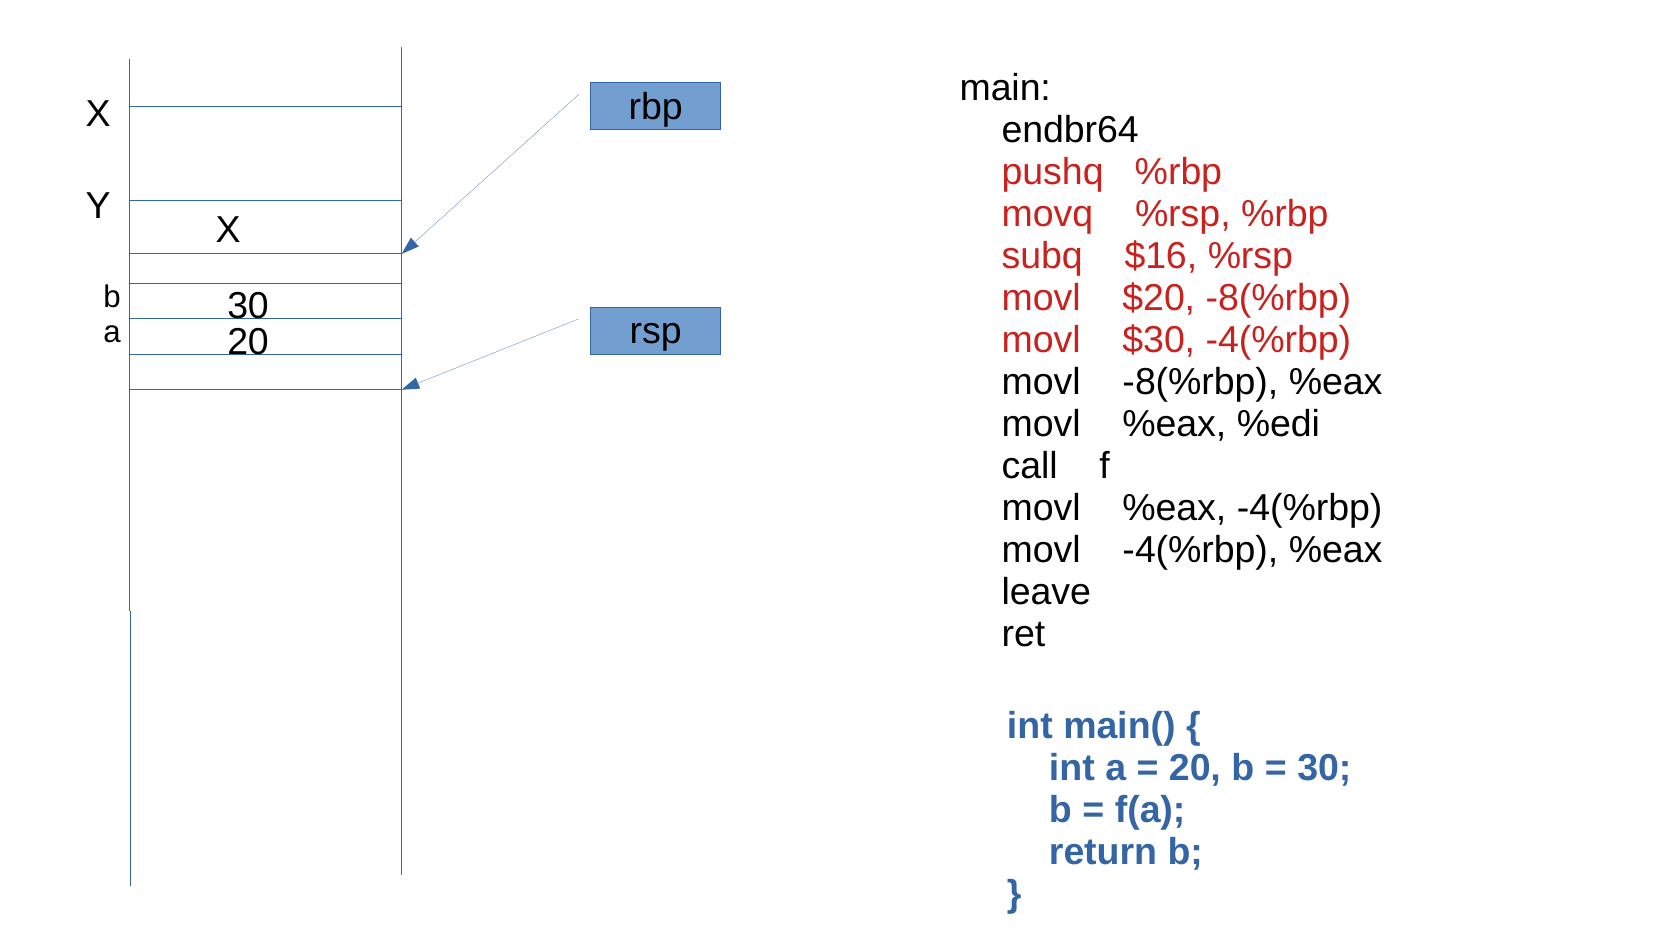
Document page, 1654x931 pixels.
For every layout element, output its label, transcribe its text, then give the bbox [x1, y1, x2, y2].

text_box b a [88, 271, 148, 356]
text_box 30 [212, 277, 296, 335]
text_box rsp [590, 307, 721, 355]
text_box X [70, 84, 190, 142]
text_box rbp [590, 82, 721, 130]
text_box main: endbr64 pushq %rbp movq %rsp, %rbp subq $16, %rsp movl $20, -8(%rbp) movl $30, -4(%rbp) movl -8(%rbp), %eax movl %eax, %edi call f movl %eax, -4(%rbp) movl -4(%rbp), %eax leave ret [944, 59, 1607, 662]
text_box int main() { int a = 20, b = 30; b = f(a); return b; } [992, 696, 1446, 922]
text_box X [200, 254, 319, 258]
text_box 20 [212, 335, 296, 370]
text_box Y [70, 177, 190, 234]
text_box X [200, 200, 319, 253]
